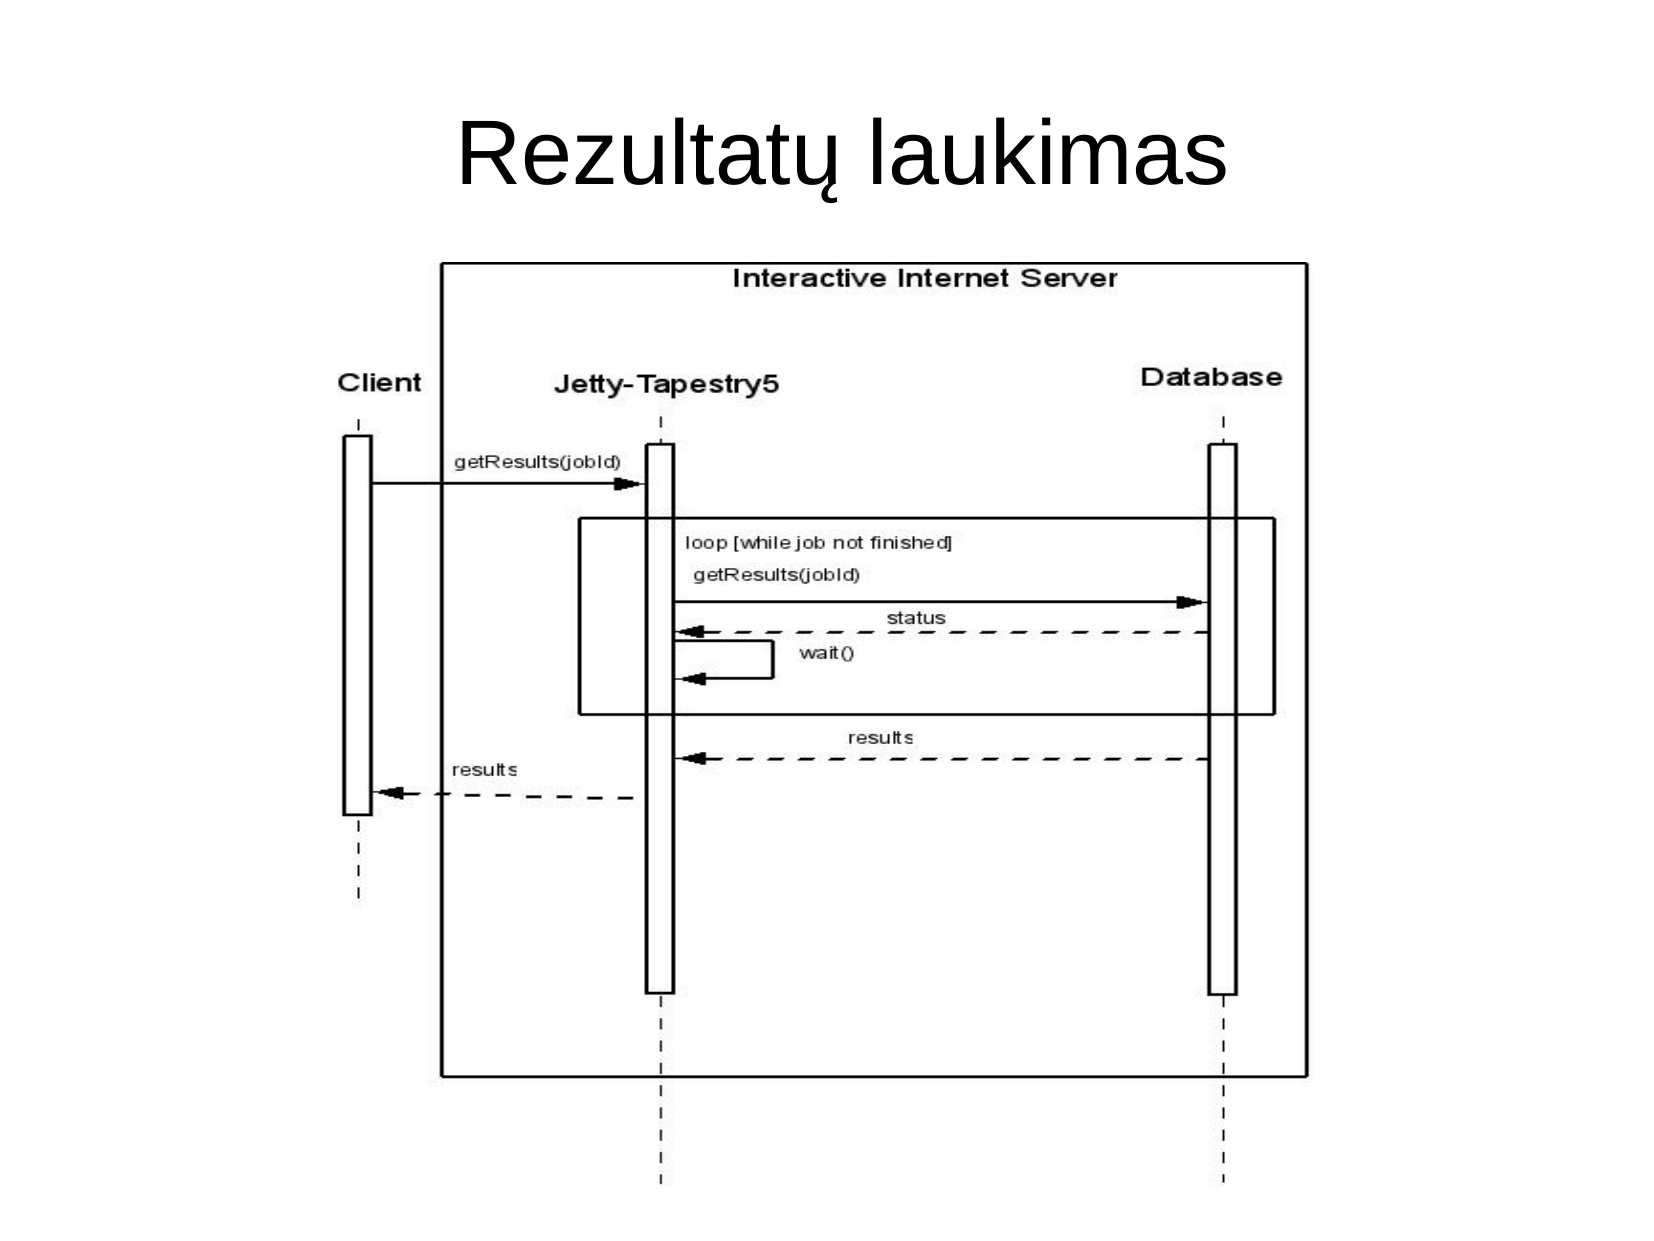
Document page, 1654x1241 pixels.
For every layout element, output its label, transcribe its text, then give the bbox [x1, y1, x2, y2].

title Rezultatų laukimas [82, 56, 1571, 250]
picture [337, 262, 1313, 1187]
